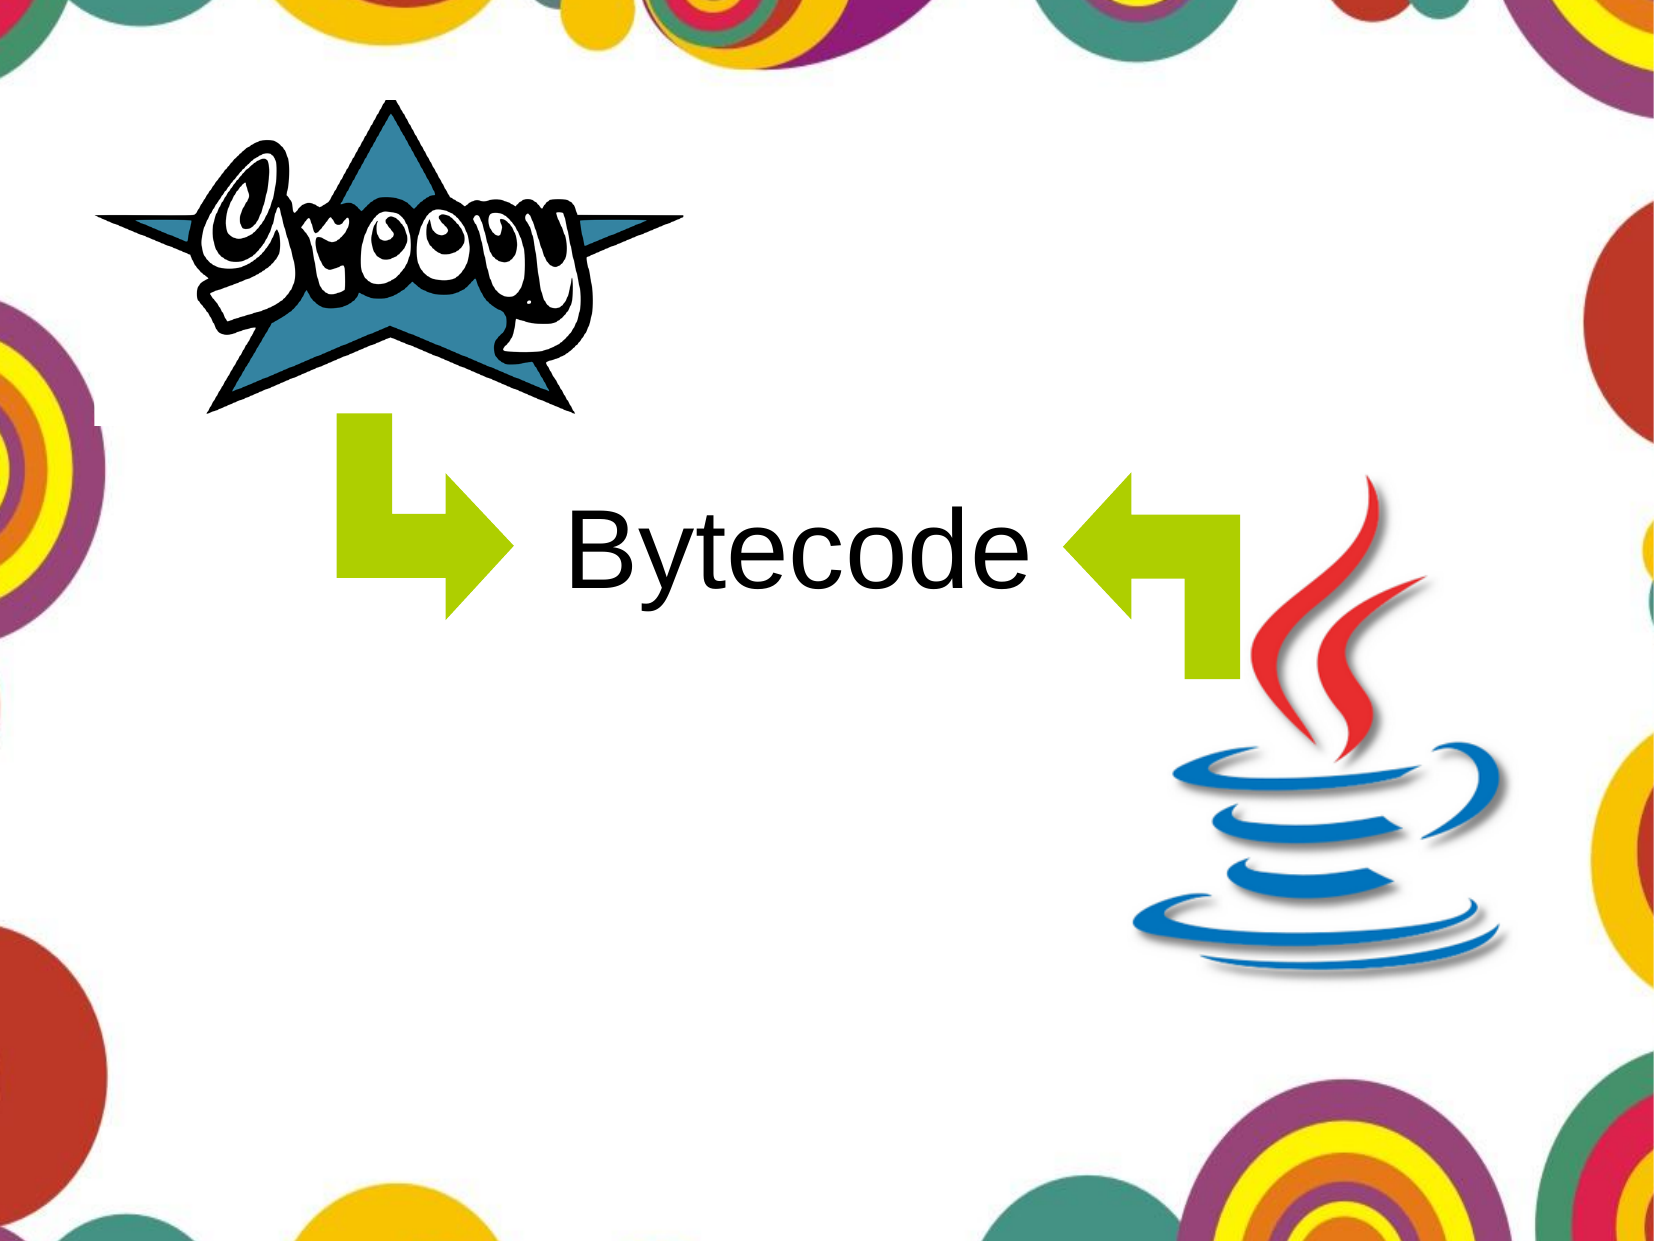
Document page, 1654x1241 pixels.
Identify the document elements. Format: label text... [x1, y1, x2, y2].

text_box Bytecode [549, 479, 1048, 621]
text_box [1062, 472, 1241, 680]
picture [0, 0, 1654, 1241]
text_box [336, 413, 514, 621]
